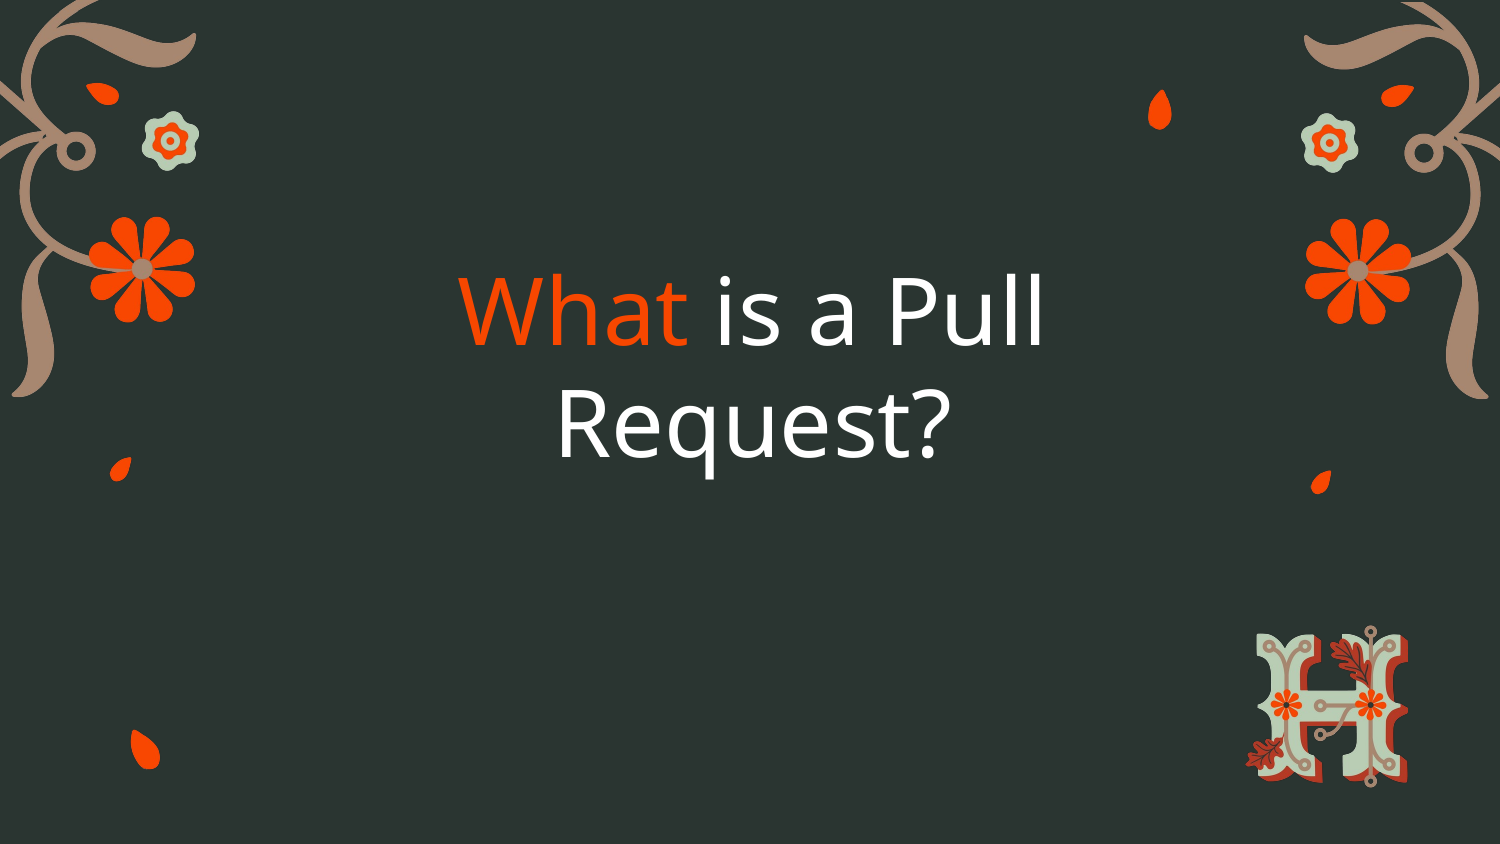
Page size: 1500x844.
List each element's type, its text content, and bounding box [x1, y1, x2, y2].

picture [1138, 89, 1182, 133]
text_box What is a Pull Request? [265, 245, 1241, 483]
picture [109, 456, 132, 482]
picture [122, 729, 167, 772]
picture [1311, 471, 1333, 495]
picture [1245, 624, 1408, 788]
